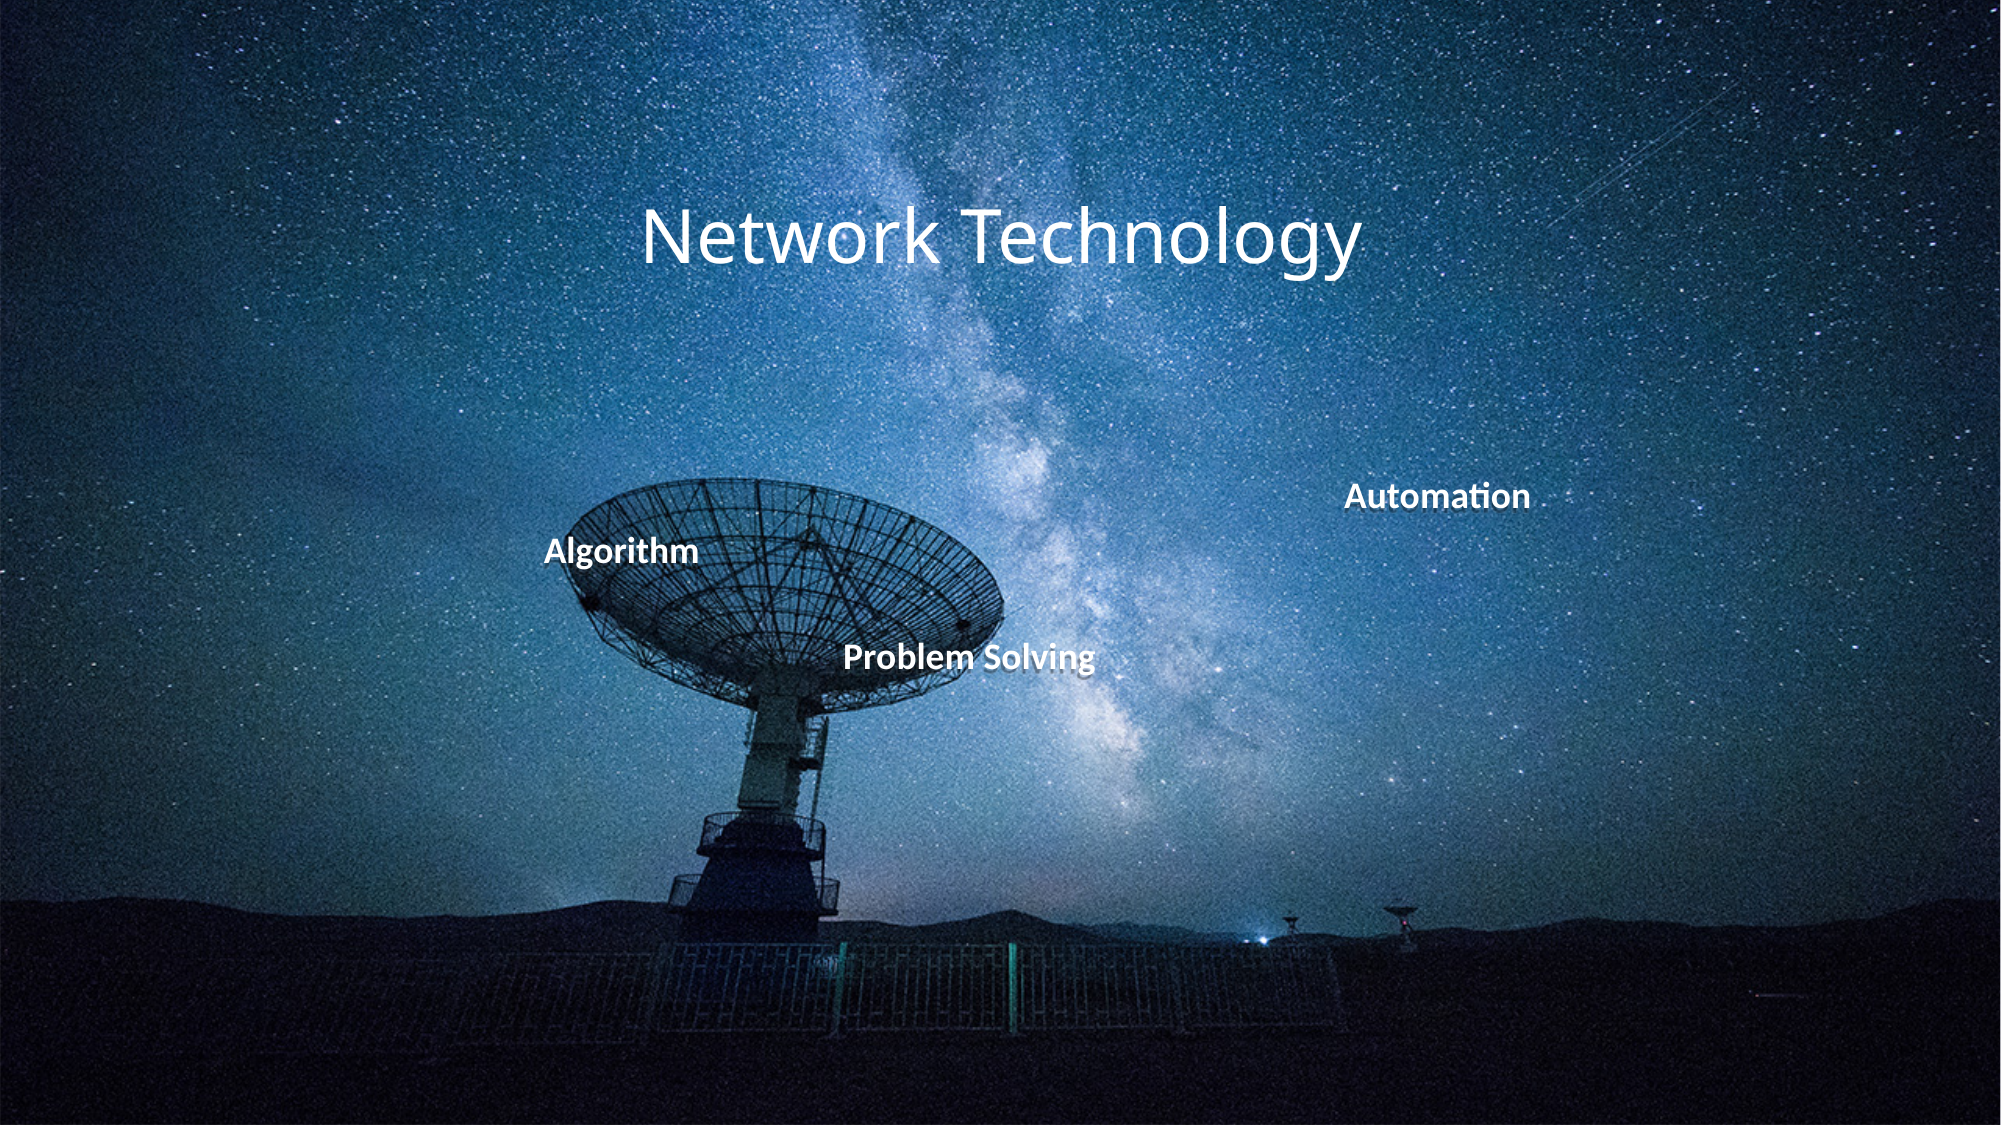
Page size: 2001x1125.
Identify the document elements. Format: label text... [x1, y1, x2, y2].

title Network Technology [395, 129, 1608, 339]
picture [0, 0, 2001, 1125]
